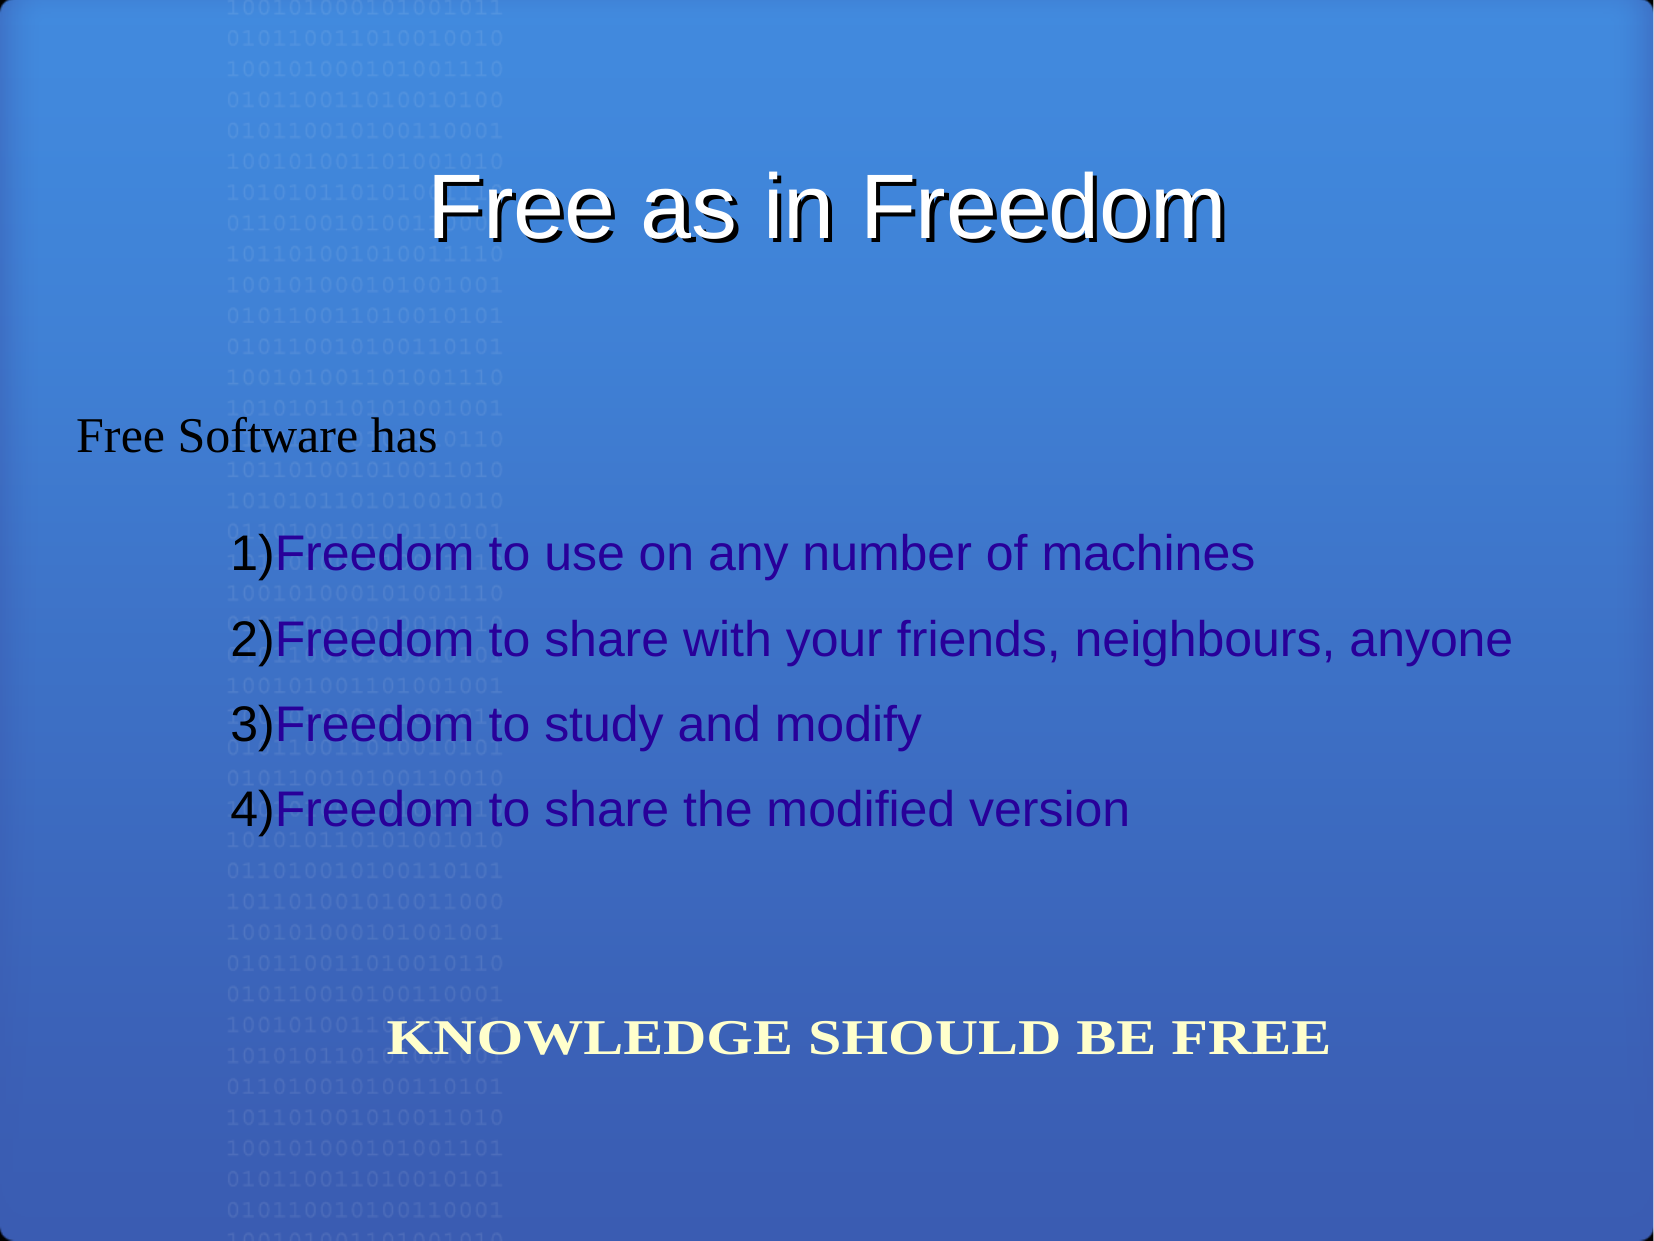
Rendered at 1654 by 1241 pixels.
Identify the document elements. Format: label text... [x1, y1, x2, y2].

picture [0, 0, 1654, 1241]
list Freedom to use on any number of machines Freedom to share with your friends, neighbours, anyone Freedom to study and modify Freedom to share the modified version [230, 525, 1589, 1067]
text_box Free Software has [76, 407, 438, 463]
title Free as in Freedom [121, 102, 1534, 311]
text_box KNOWLEDGE SHOULD BE FREE [386, 1010, 1332, 1076]
